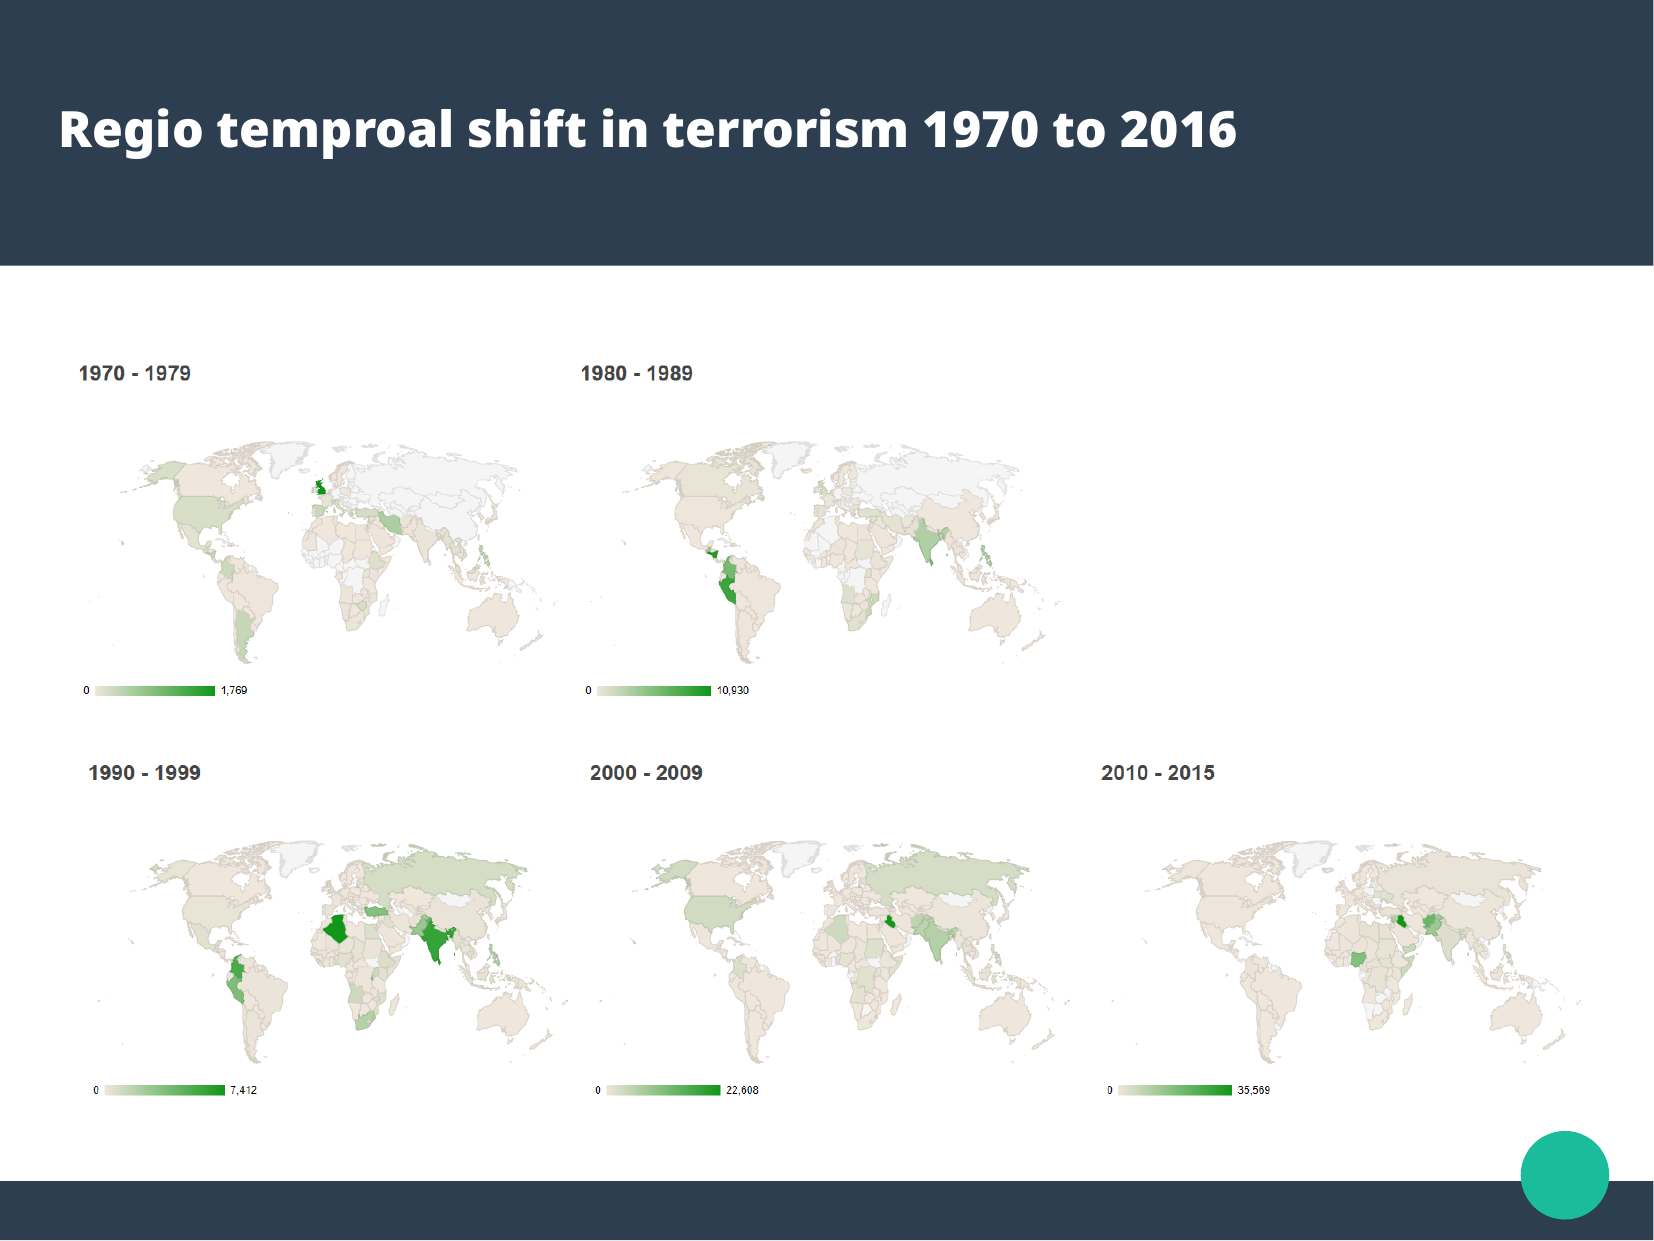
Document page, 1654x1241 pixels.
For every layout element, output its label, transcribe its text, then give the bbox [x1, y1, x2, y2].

picture [59, 350, 1595, 1126]
title Regio temproal shift in terrorism 1970 to 2016 [59, 49, 1595, 207]
